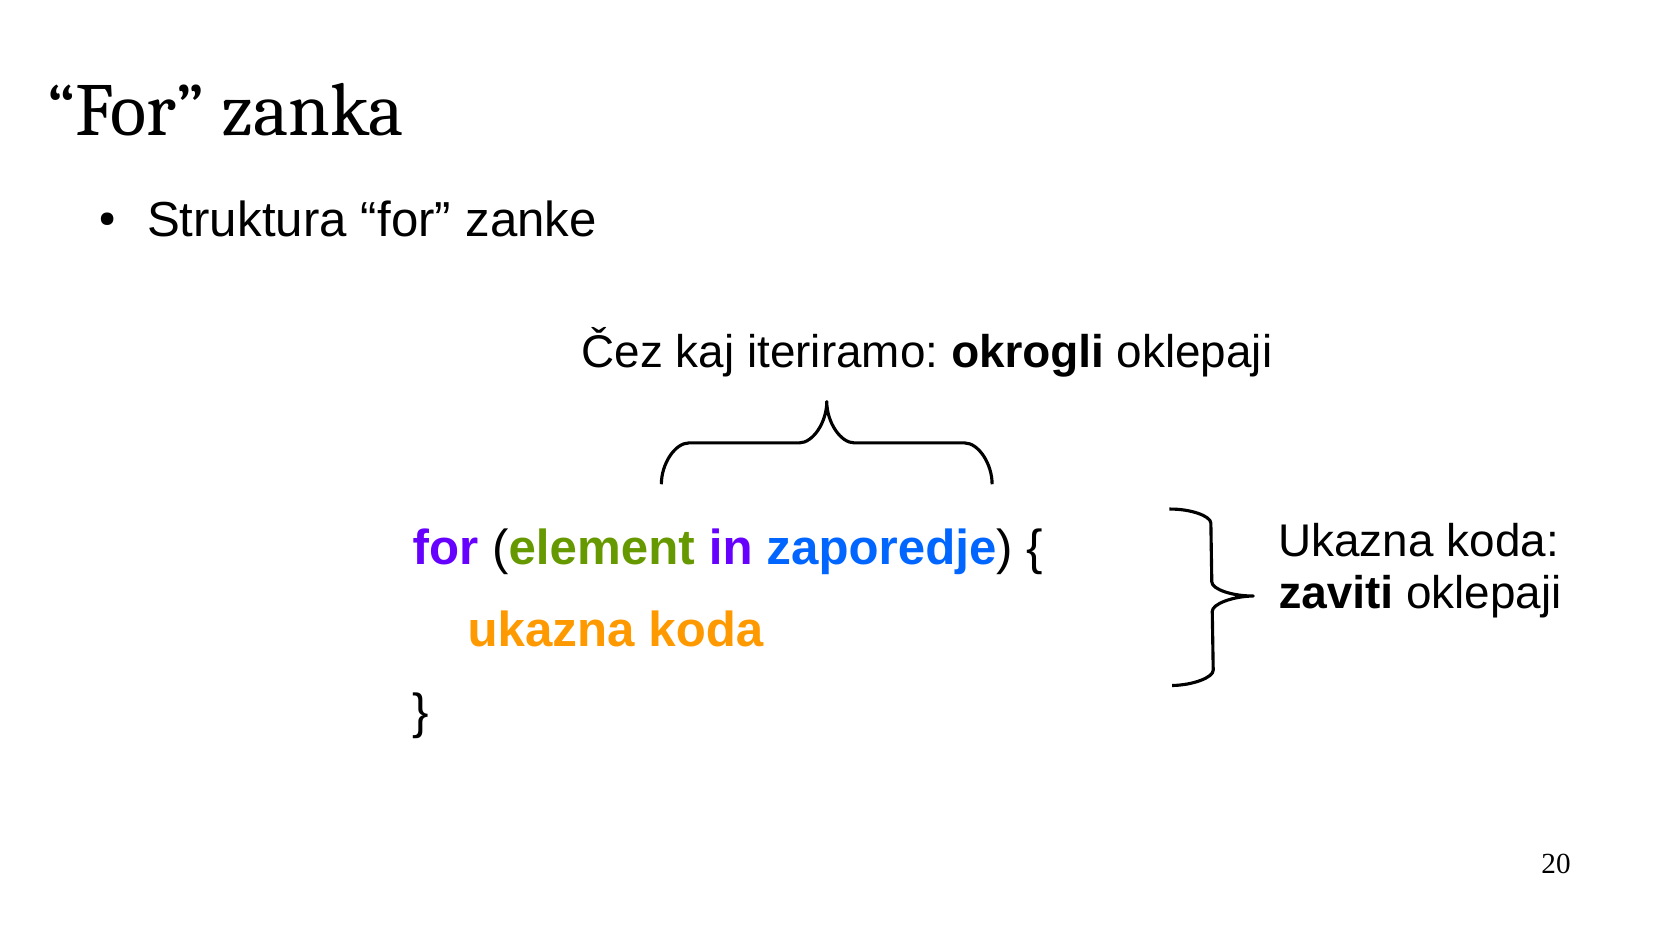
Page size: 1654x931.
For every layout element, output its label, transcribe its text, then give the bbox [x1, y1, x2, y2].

text_box Ukazna koda: zaviti oklepaji [1263, 507, 1607, 677]
text_box Čez kaj iteriramo: okrogli oklepaji [566, 318, 1335, 437]
list Struktura “for” zanke for (element in zaporedje) { ukazna koda } [82, 192, 1571, 827]
title “For” zanka [47, 33, 1536, 189]
